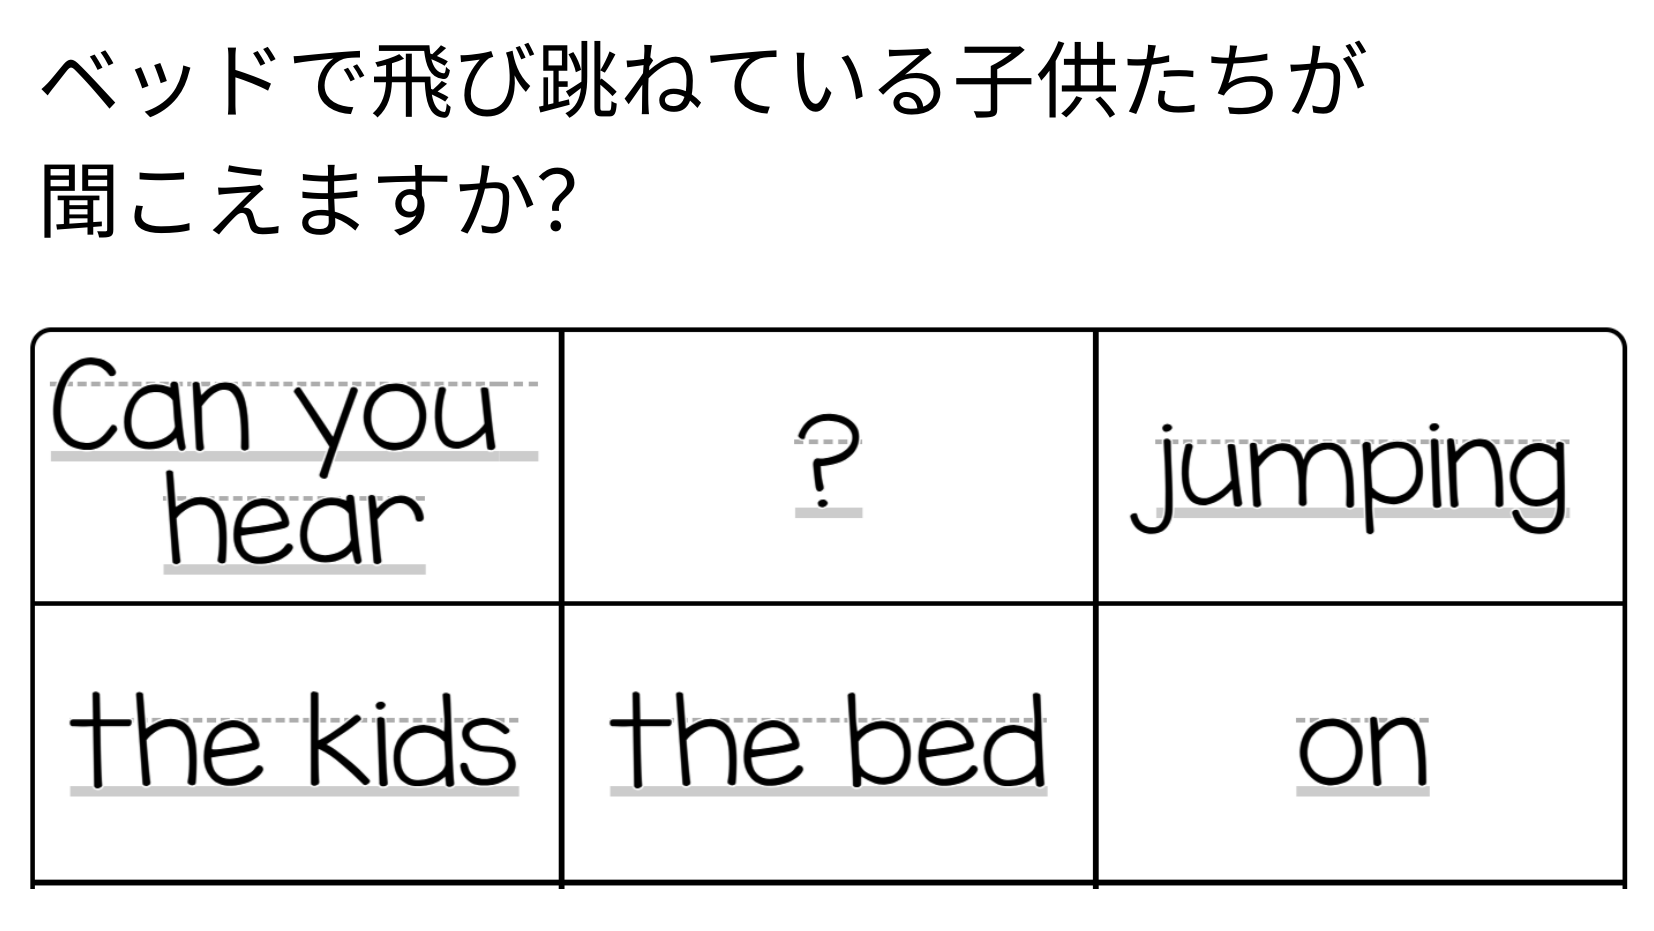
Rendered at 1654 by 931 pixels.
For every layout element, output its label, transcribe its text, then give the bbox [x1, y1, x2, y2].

picture [20, 324, 1633, 889]
title ベッドで飛び跳ねている子供たちが 聞こえますか？ [37, 19, 1613, 252]
